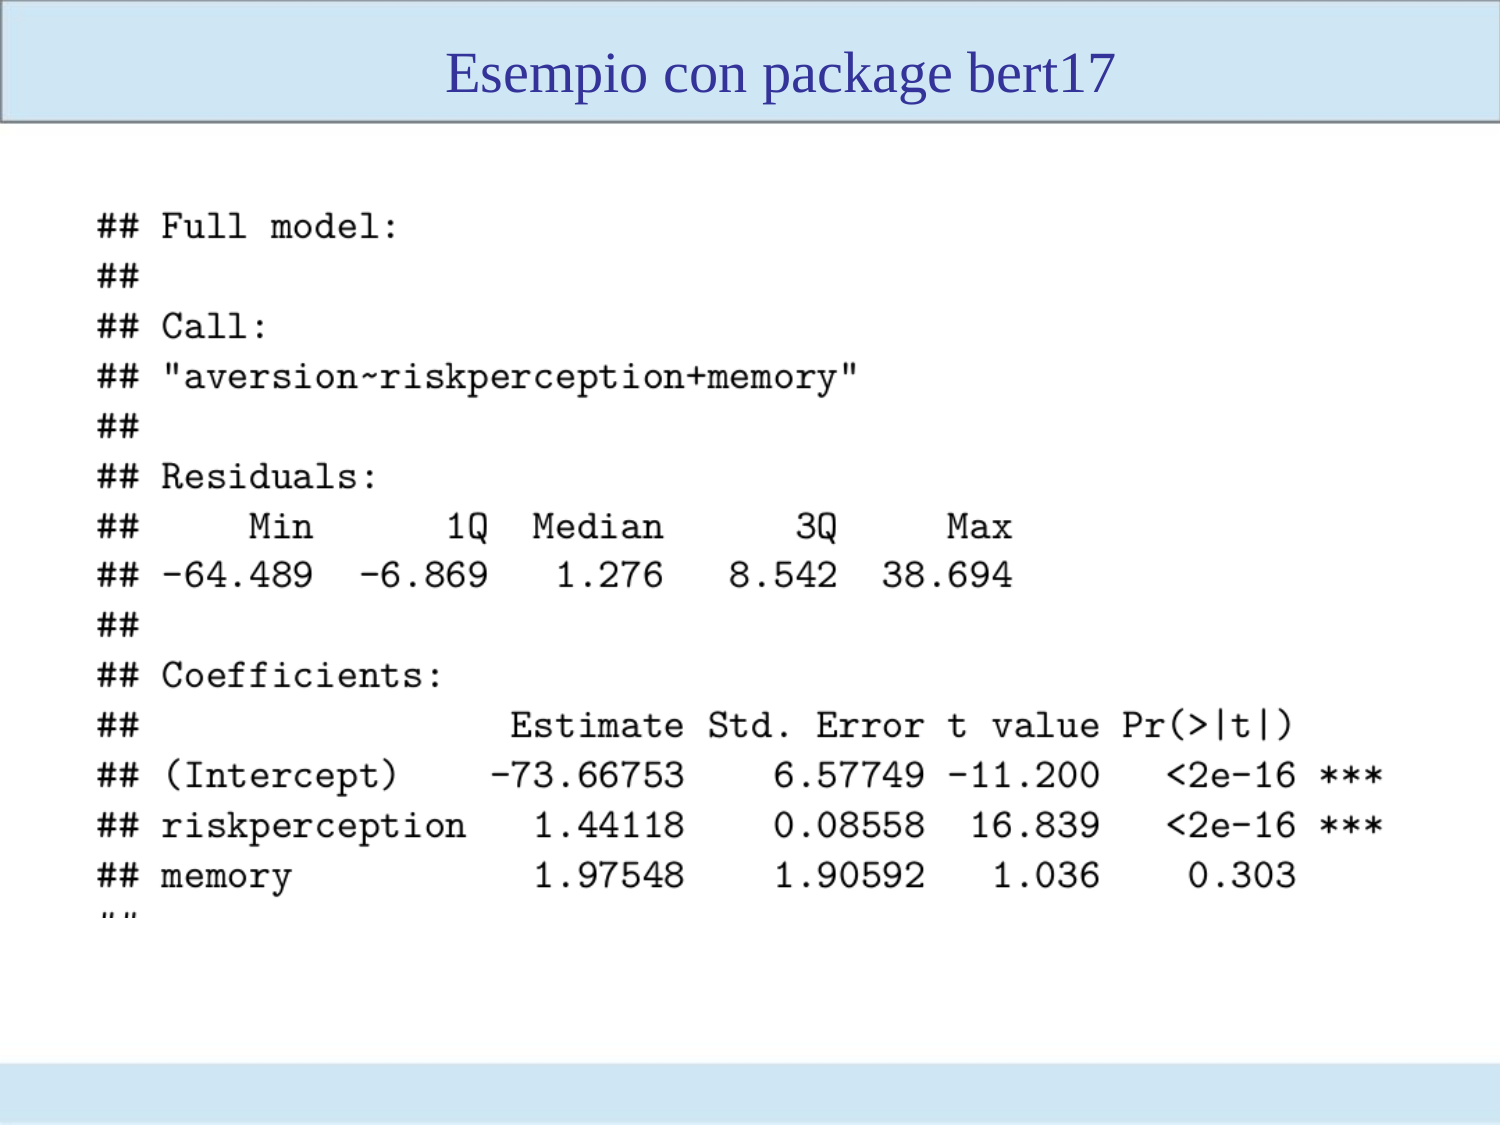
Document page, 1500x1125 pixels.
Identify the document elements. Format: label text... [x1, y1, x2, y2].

picture [0, 0, 1500, 1125]
title Esempio con package bert17 [249, 21, 1313, 117]
